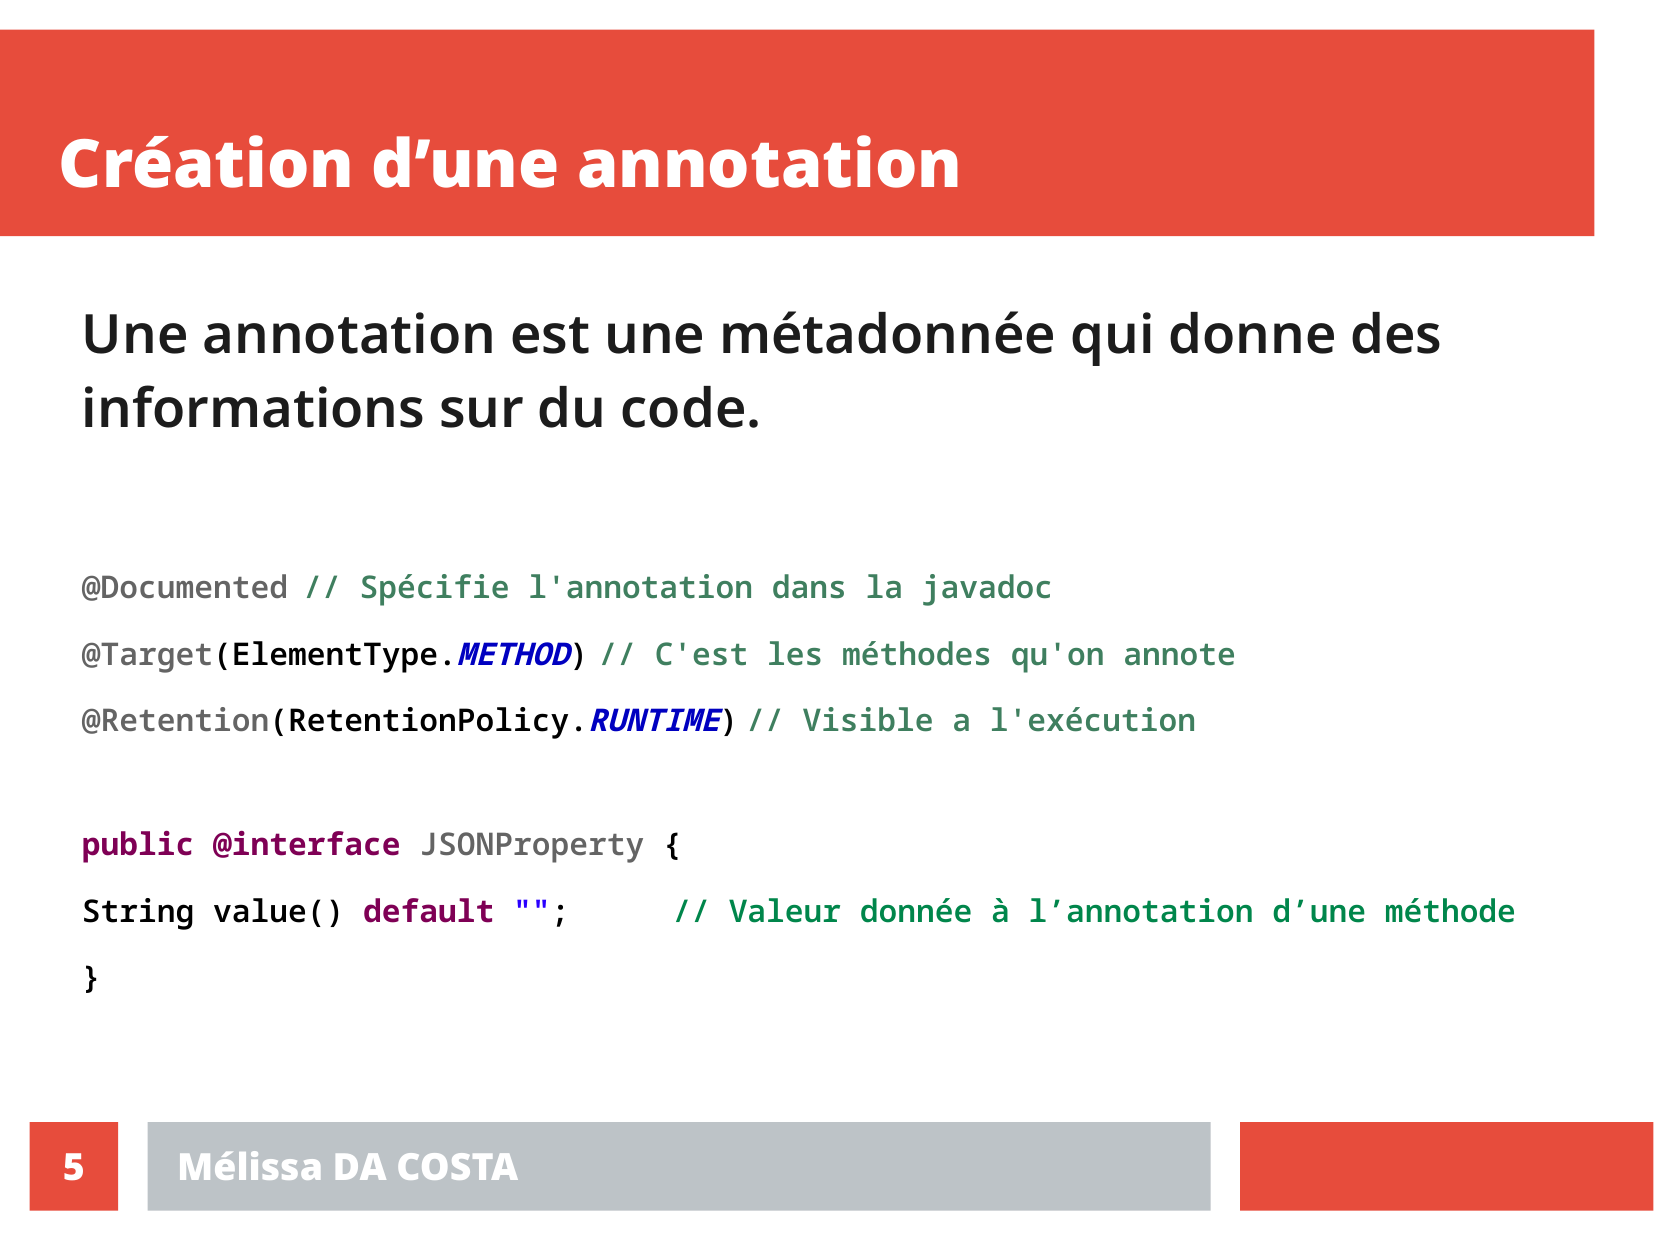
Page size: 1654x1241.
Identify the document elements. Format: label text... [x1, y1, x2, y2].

title Création d’une annotation [59, 59, 1595, 207]
list Une annotation est une métadonnée qui donne des informations sur du code. @Documented // Spécifie l'annotation dans la javadoc @Target(ElementType.METHOD) // C'est les méthodes qu'on annote @Retention(RetentionPolicy.RUNTIME) // Visible a l'exécution public @interface JSONProperty { String value() default ""; // Valeur donnée à l’annotation d’une méthode } [81, 295, 1560, 1063]
